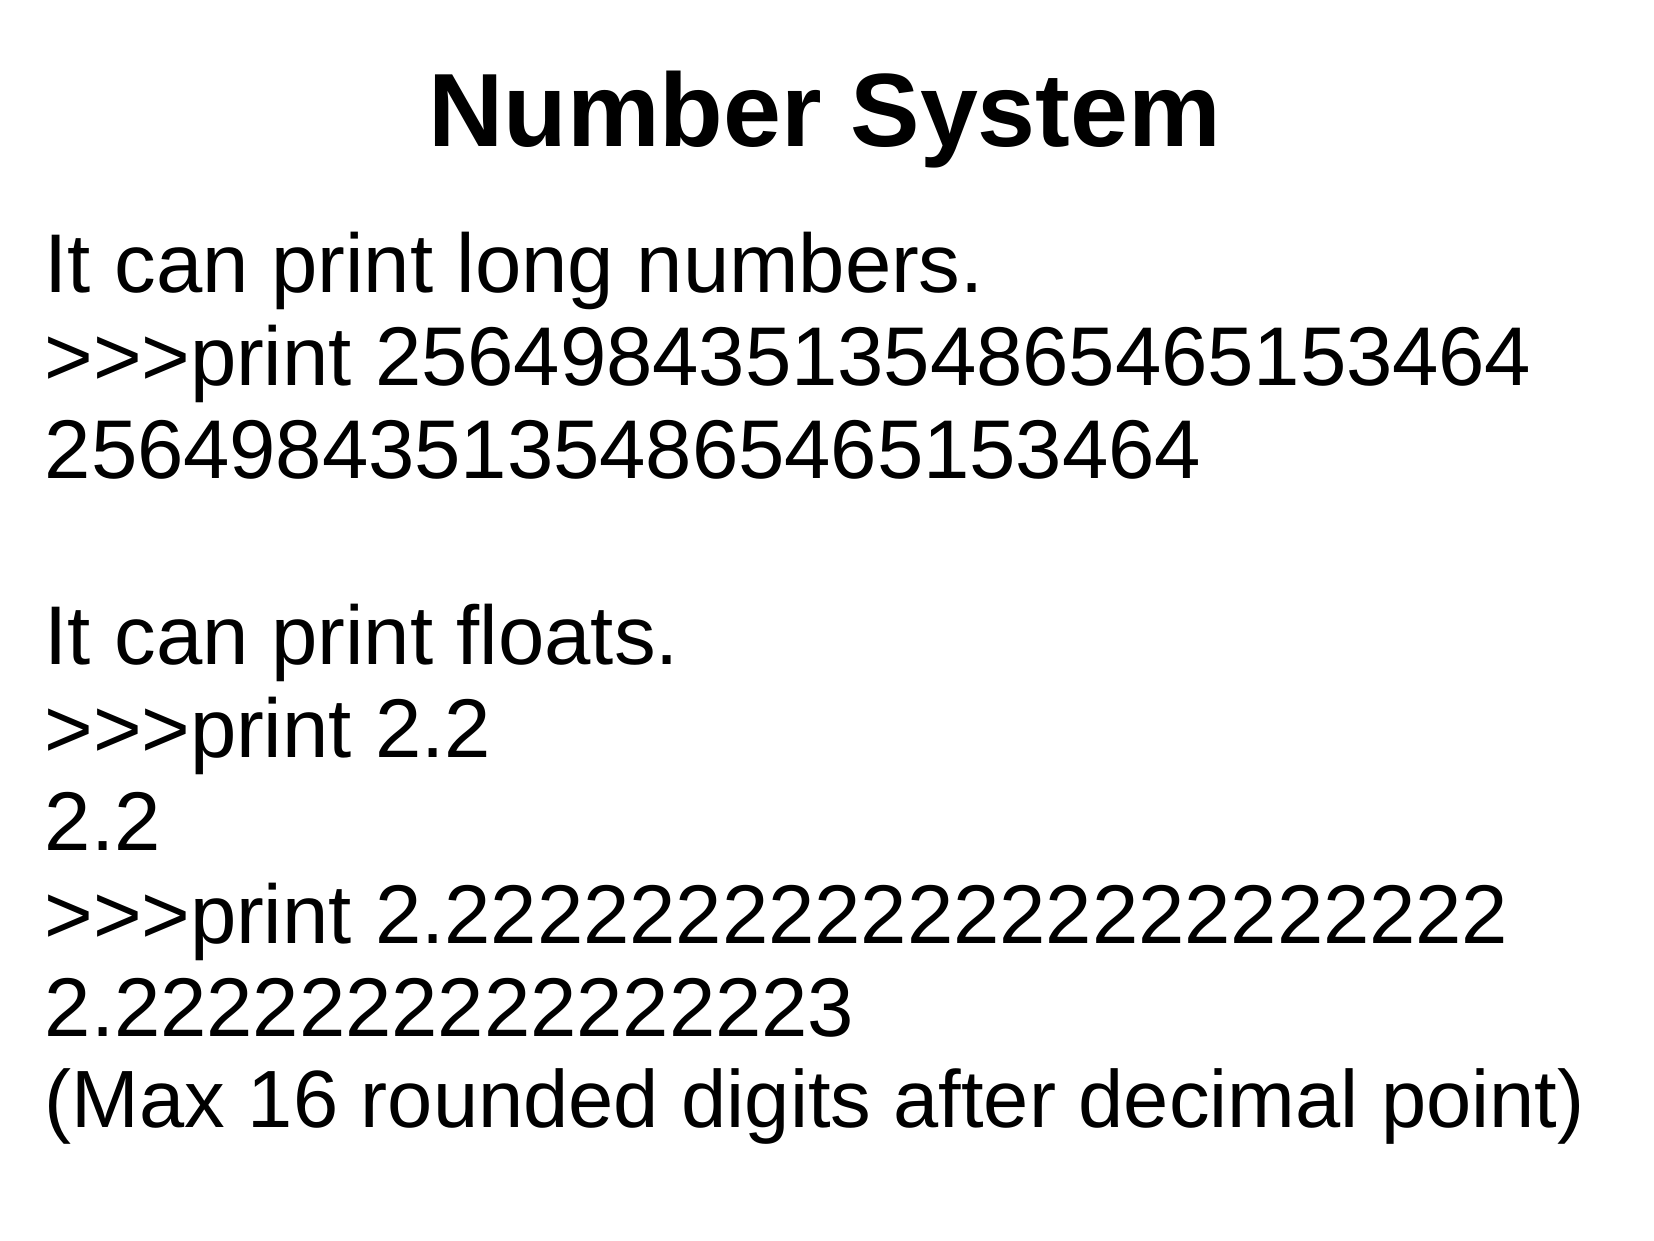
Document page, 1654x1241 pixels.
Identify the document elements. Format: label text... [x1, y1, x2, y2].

text_box It can print long numbers. >>>print 2564984351354865465153464 2564984351354865465153464 It can print floats. >>>print 2.2 2.2 >>>print 2.22222222222222222222222 2.2222222222222223 (Max 16 rounded digits after decimal point) [30, 210, 1606, 1156]
text_box Number System [45, 45, 1606, 177]
